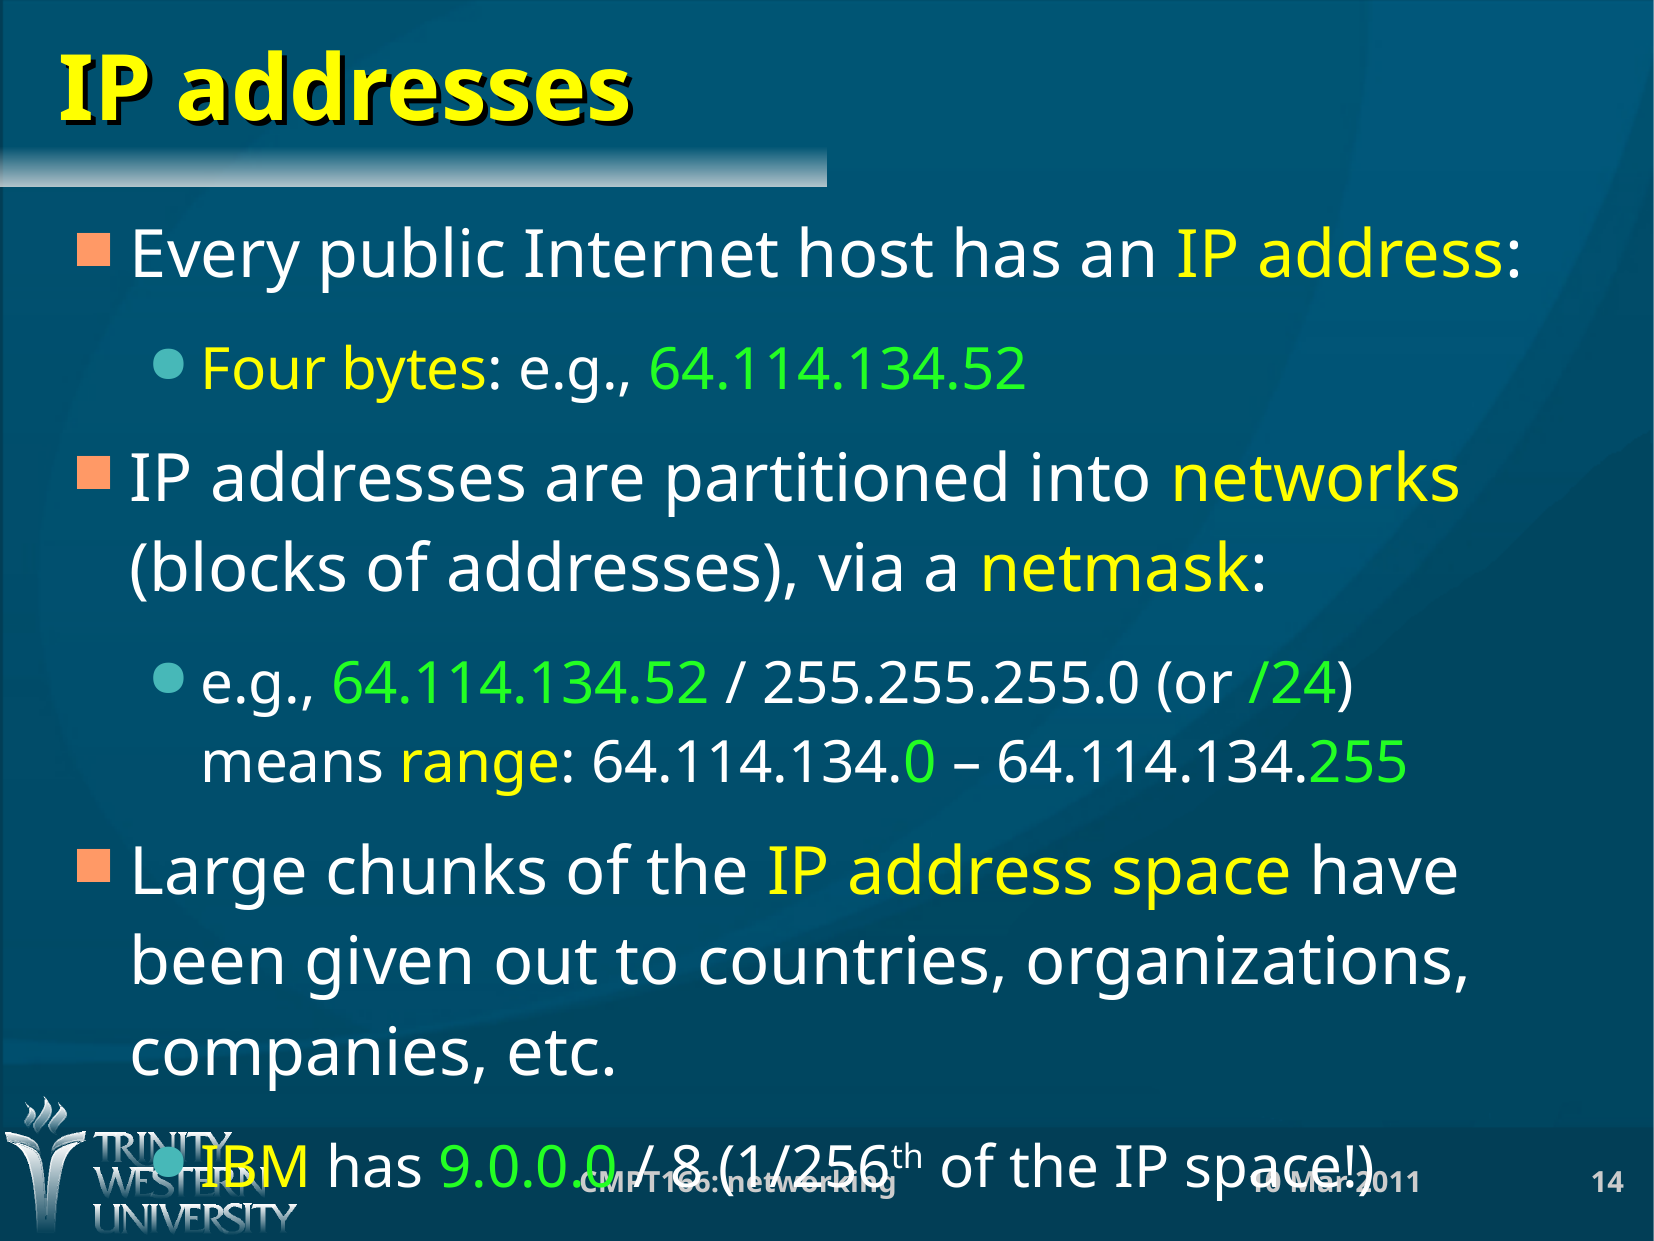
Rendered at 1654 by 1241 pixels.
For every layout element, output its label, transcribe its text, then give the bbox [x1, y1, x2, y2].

title IP addresses [59, 19, 1595, 148]
list Every public Internet host has an IP address: Four bytes: e.g., 64.114.134.52 IP addresses are partitioned into networks (blocks of addresses), via a netmask: e.g., 64.114.134.52 / 255.255.255.0 (or /24) means range: 64.114.134.0 – 64.114.134.255 Large chunks of the IP address space have been given out to countries, organizations, companies, etc. IBM has 9.0.0.0 / 8 (1/256th of the IP space!) [59, 206, 1625, 1082]
title Running out of IP space: IPv6 [0, 154, 827, 158]
picture [38, 1227, 54, 1232]
